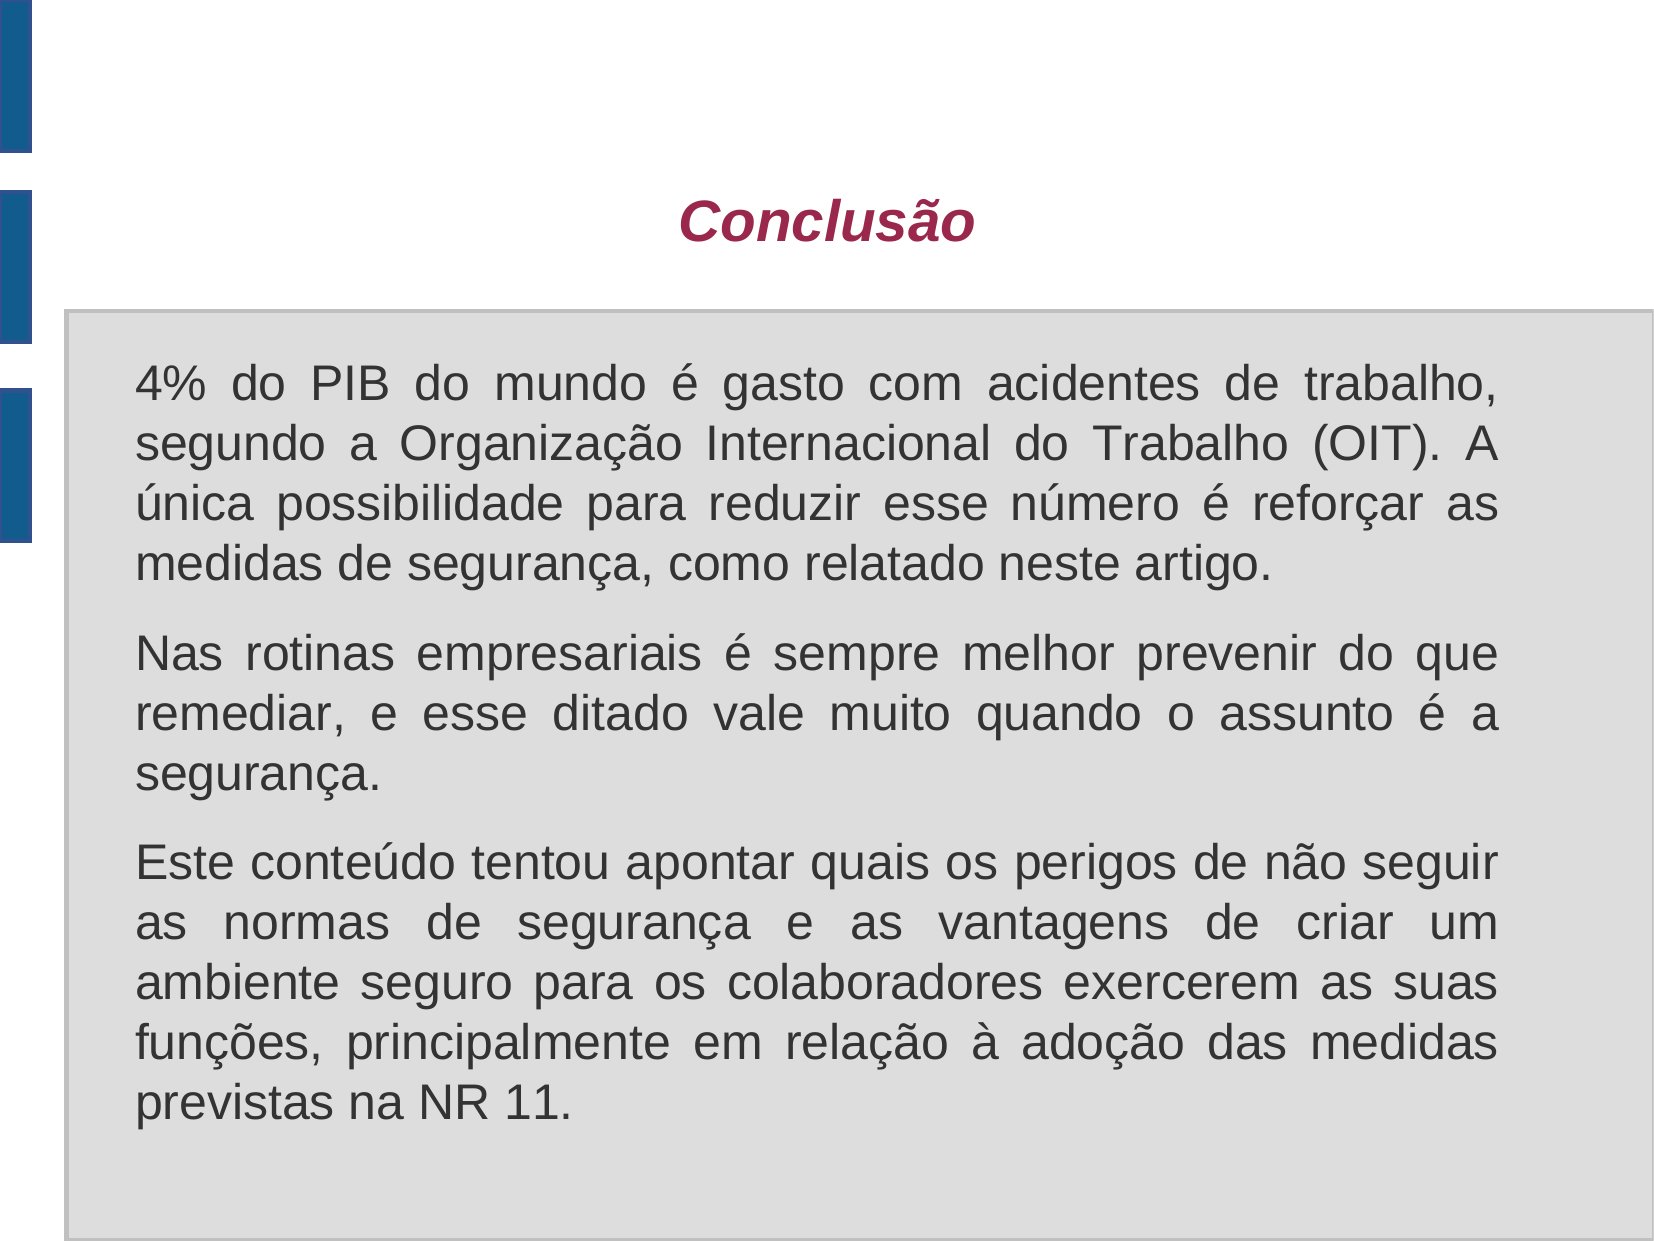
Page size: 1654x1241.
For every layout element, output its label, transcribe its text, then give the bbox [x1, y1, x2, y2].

list 4% do PIB do mundo é gasto com acidentes de trabalho, segundo a Organização Internacional do Trabalho (OIT). A única possibilidade para reduzir esse número é reforçar as medidas de segurança, como relatado neste artigo. Nas rotinas empresariais é sempre melhor prevenir do que remediar, e esse ditado vale muito quando o assunto é a segurança. Este conteúdo tentou apontar quais os perigos de não seguir as normas de segurança e as vantagens de criar um ambiente seguro para os colaboradores exercerem as suas funções, principalmente em relação à adoção das medidas previstas na NR 11. [134, 350, 1516, 1137]
title Conclusão [121, 182, 1534, 254]
